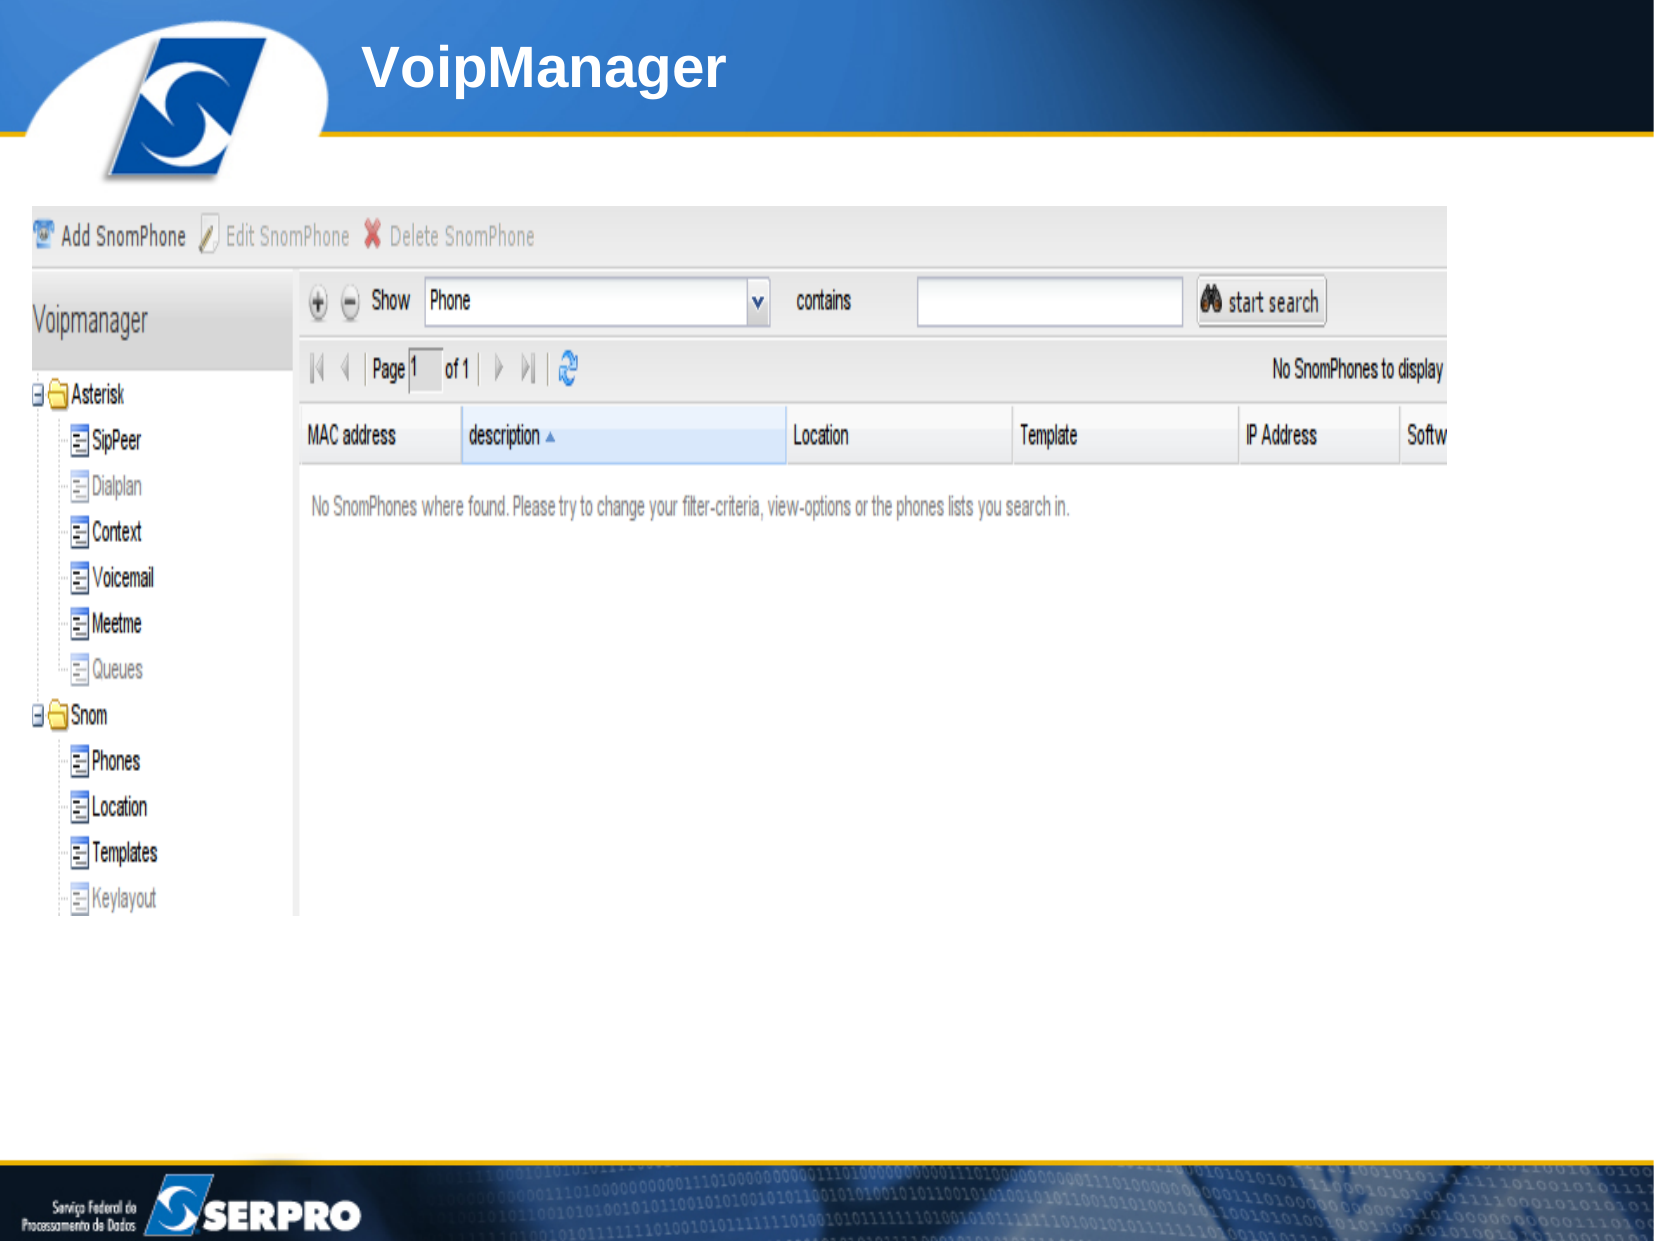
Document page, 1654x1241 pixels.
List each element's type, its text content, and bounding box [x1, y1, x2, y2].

picture [0, 0, 1654, 1241]
title VoipManager [361, 32, 1603, 102]
